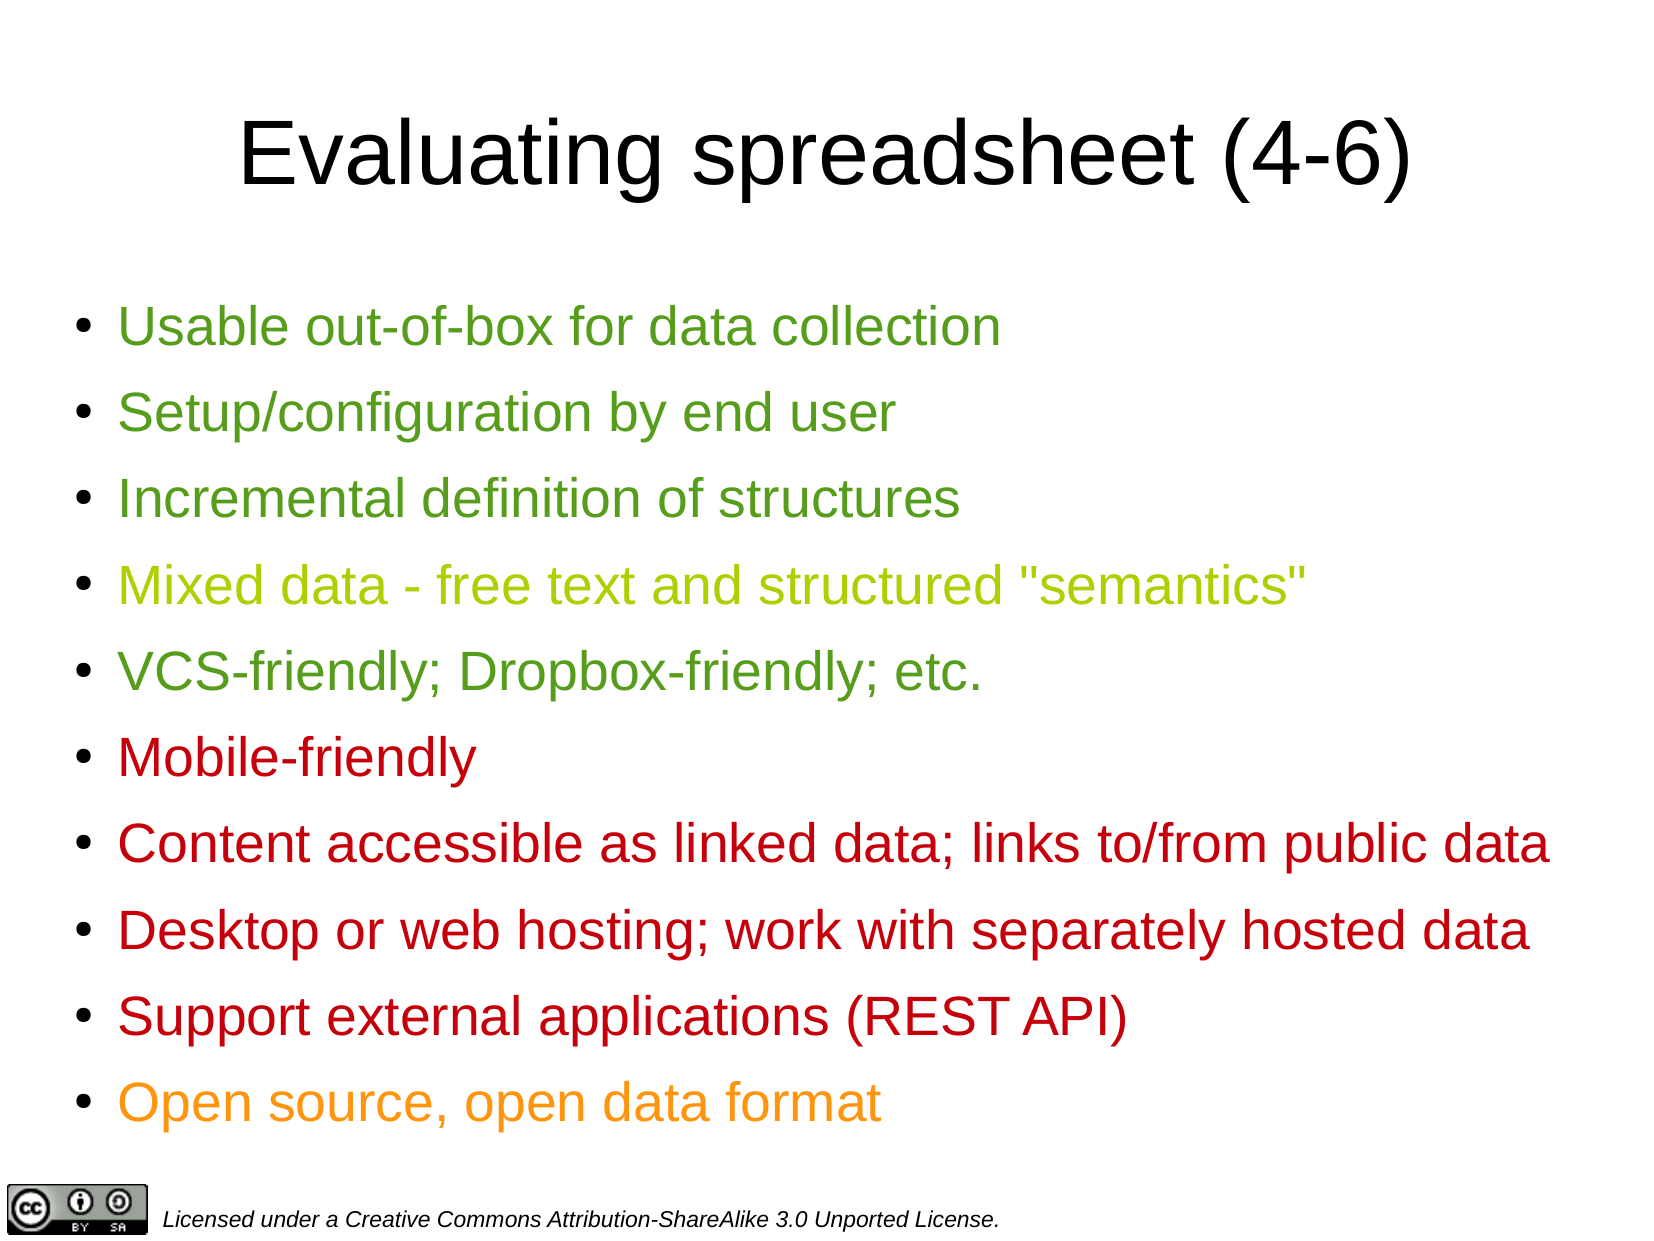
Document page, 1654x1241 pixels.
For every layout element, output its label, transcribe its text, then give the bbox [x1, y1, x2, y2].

list Usable out-of-box for data collection Setup/configuration by end user Incremental definition of structures Mixed data - free text and structured "semantics" VCS-friendly; Dropbox-friendly; etc. Mobile-friendly Content accessible as linked data; links to/from public data Desktop or web hosting; work with separately hosted data Support external applications (REST API) Open source, open data format [59, 295, 1595, 1140]
picture [7, 1184, 148, 1235]
title Evaluating spreadsheet (4-6) [82, 49, 1571, 257]
